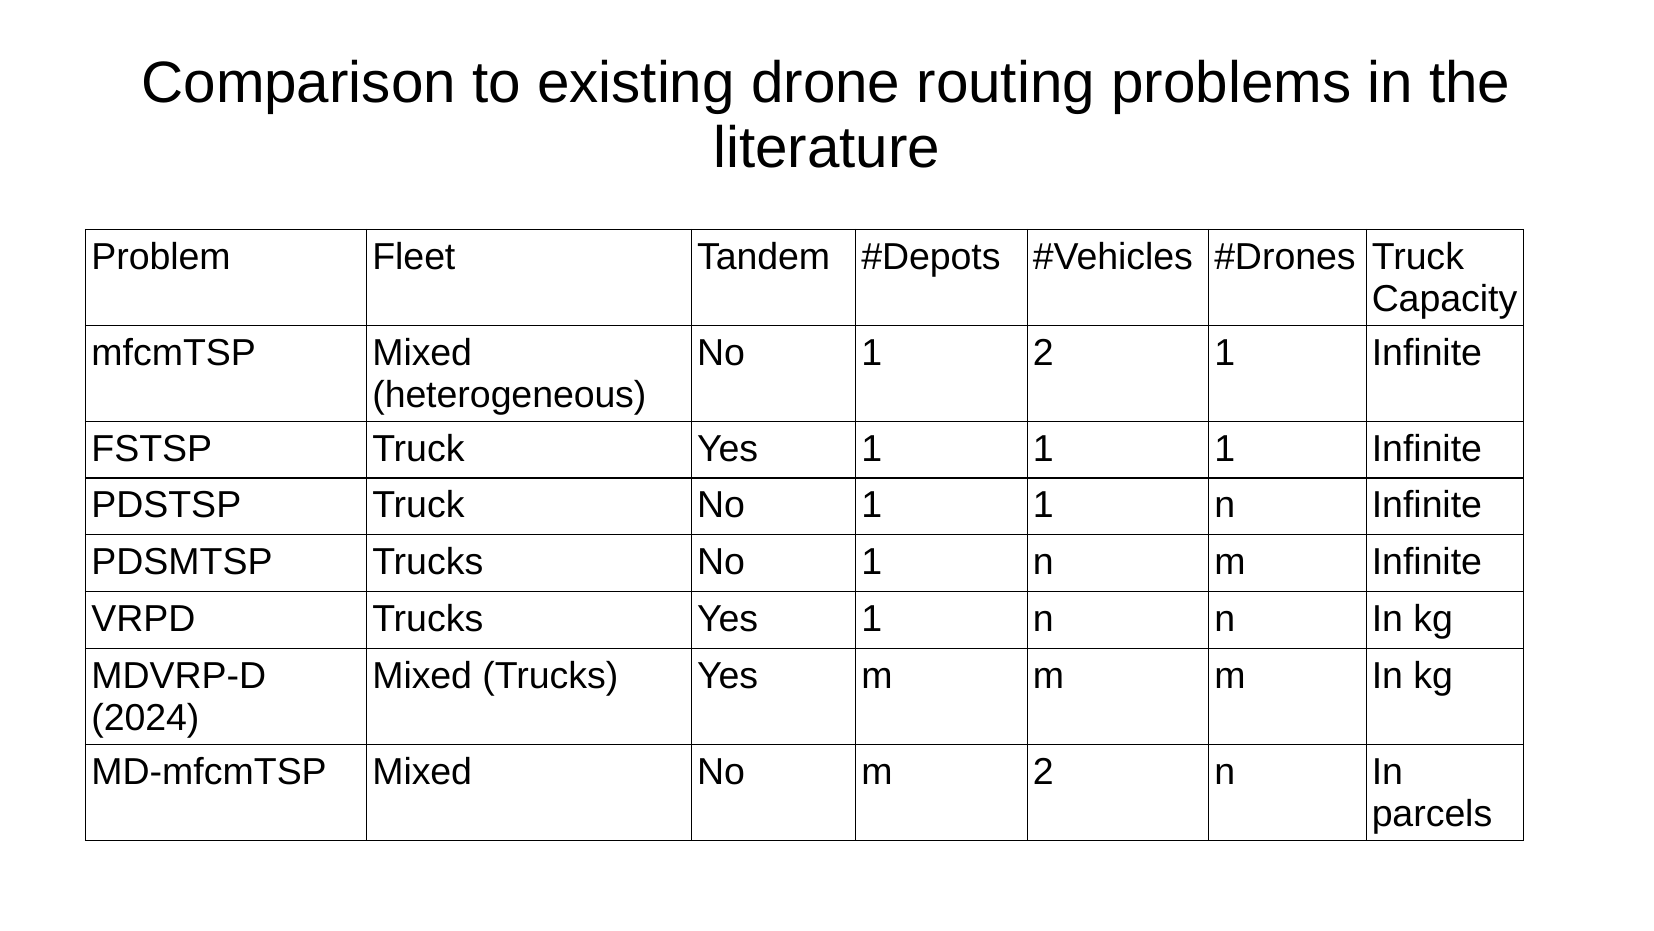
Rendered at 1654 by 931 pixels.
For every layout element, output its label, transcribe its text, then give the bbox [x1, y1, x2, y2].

table_cell n [1209, 479, 1366, 534]
table_cell Mixed (Trucks) [367, 649, 691, 744]
table_cell m [856, 745, 1027, 840]
table_cell Mixed [367, 745, 691, 840]
table_cell m [1209, 535, 1366, 591]
table_cell 1 [856, 422, 1027, 477]
table_cell Yes [692, 592, 855, 648]
table_header Fleet [367, 230, 691, 325]
table_cell Infinite [1367, 326, 1523, 421]
table_cell 1 [856, 592, 1027, 648]
table_cell n [1028, 535, 1208, 591]
table_cell 1 [1209, 326, 1366, 421]
table_header #Drones [1209, 230, 1366, 325]
table_cell 2 [1028, 326, 1208, 421]
table_cell MDVRP-D (2024) [86, 649, 366, 744]
table_cell 1 [1028, 422, 1208, 477]
table_cell 1 [1028, 479, 1208, 534]
table_cell Mixed (heterogeneous) [367, 326, 691, 421]
table_cell No [692, 326, 855, 421]
table_cell VRPD [86, 592, 366, 648]
table_cell Trucks [367, 592, 691, 648]
table_cell MD-mfcmTSP [86, 745, 366, 840]
table_cell PDSMTSP [86, 535, 366, 591]
table_header #Vehicles [1028, 230, 1208, 325]
table_cell m [856, 649, 1027, 744]
table_cell In parcels [1367, 745, 1523, 840]
table_cell Infinite [1367, 535, 1523, 591]
table_cell FSTSP [86, 422, 366, 477]
table_cell n [1209, 592, 1366, 648]
table_header Problem [86, 230, 366, 325]
table_cell 1 [856, 535, 1027, 591]
table_cell In kg [1367, 649, 1523, 744]
table_cell mfcmTSP [86, 326, 366, 421]
table_cell No [692, 745, 855, 840]
table_cell 1 [856, 326, 1027, 421]
table_cell In kg [1367, 592, 1523, 648]
table_cell No [692, 535, 855, 591]
table_cell n [1028, 592, 1208, 648]
table_cell n [1209, 745, 1366, 840]
table_cell No [692, 479, 855, 534]
table_cell Yes [692, 422, 855, 477]
table_cell 1 [856, 479, 1027, 534]
table_cell Infinite [1367, 479, 1523, 534]
table_cell m [1028, 649, 1208, 744]
table_cell m [1209, 649, 1366, 744]
table_header #Depots [856, 230, 1027, 325]
table_cell PDSTSP [86, 479, 366, 534]
table_cell Infinite [1367, 422, 1523, 477]
title Comparison to existing drone routing problems in the literature [82, 37, 1571, 193]
table_cell Trucks [367, 535, 691, 591]
table_header Truck Capacity [1367, 230, 1523, 325]
table_cell Truck [367, 422, 691, 477]
table_header Tandem [692, 230, 855, 325]
table_cell 1 [1209, 422, 1366, 477]
table_cell 2 [1028, 745, 1208, 840]
table_cell Yes [692, 649, 855, 744]
table_cell Truck [367, 479, 691, 534]
